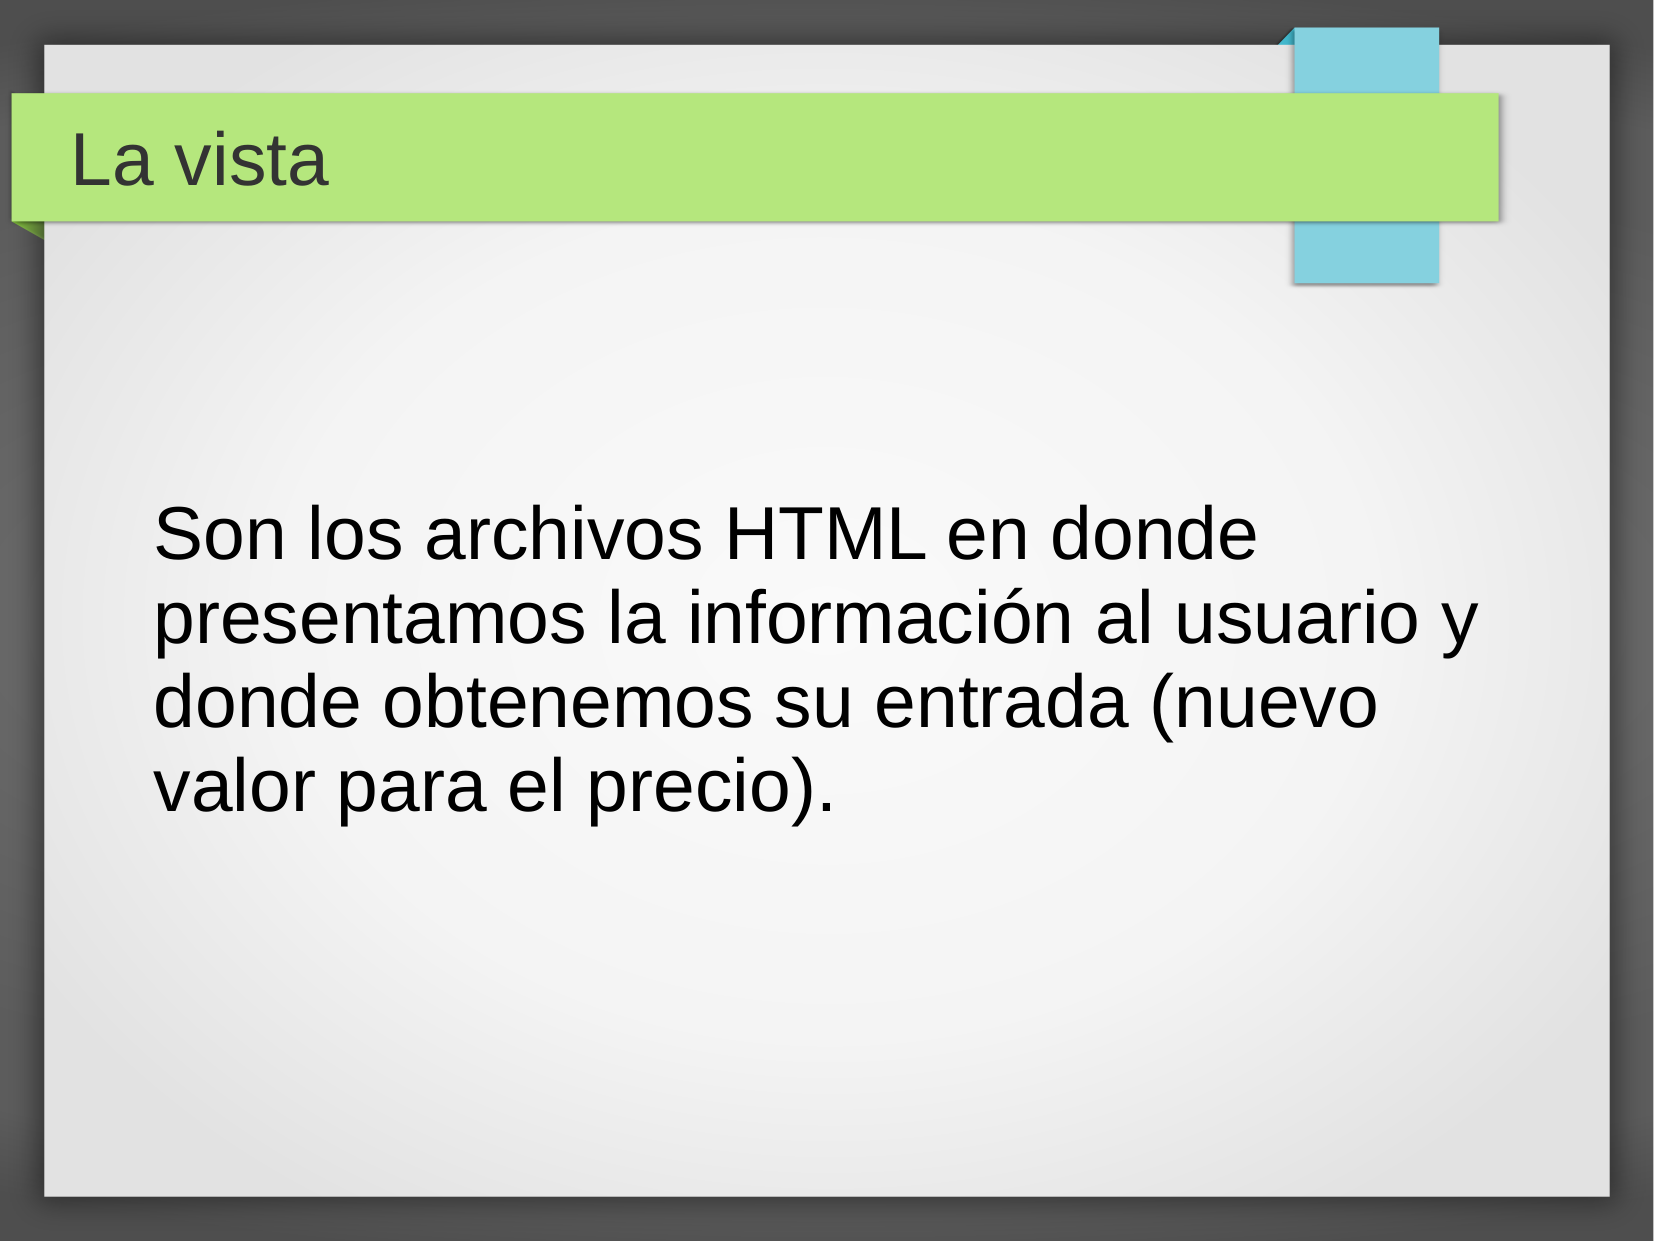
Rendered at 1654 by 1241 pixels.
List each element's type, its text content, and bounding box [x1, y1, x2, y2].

list Son los archivos HTML en donde presentamos la información al usuario y donde obtenemos su entrada (nuevo valor para el precio). [82, 491, 1538, 869]
title La vista [70, 106, 1229, 213]
picture [0, 0, 1654, 1241]
